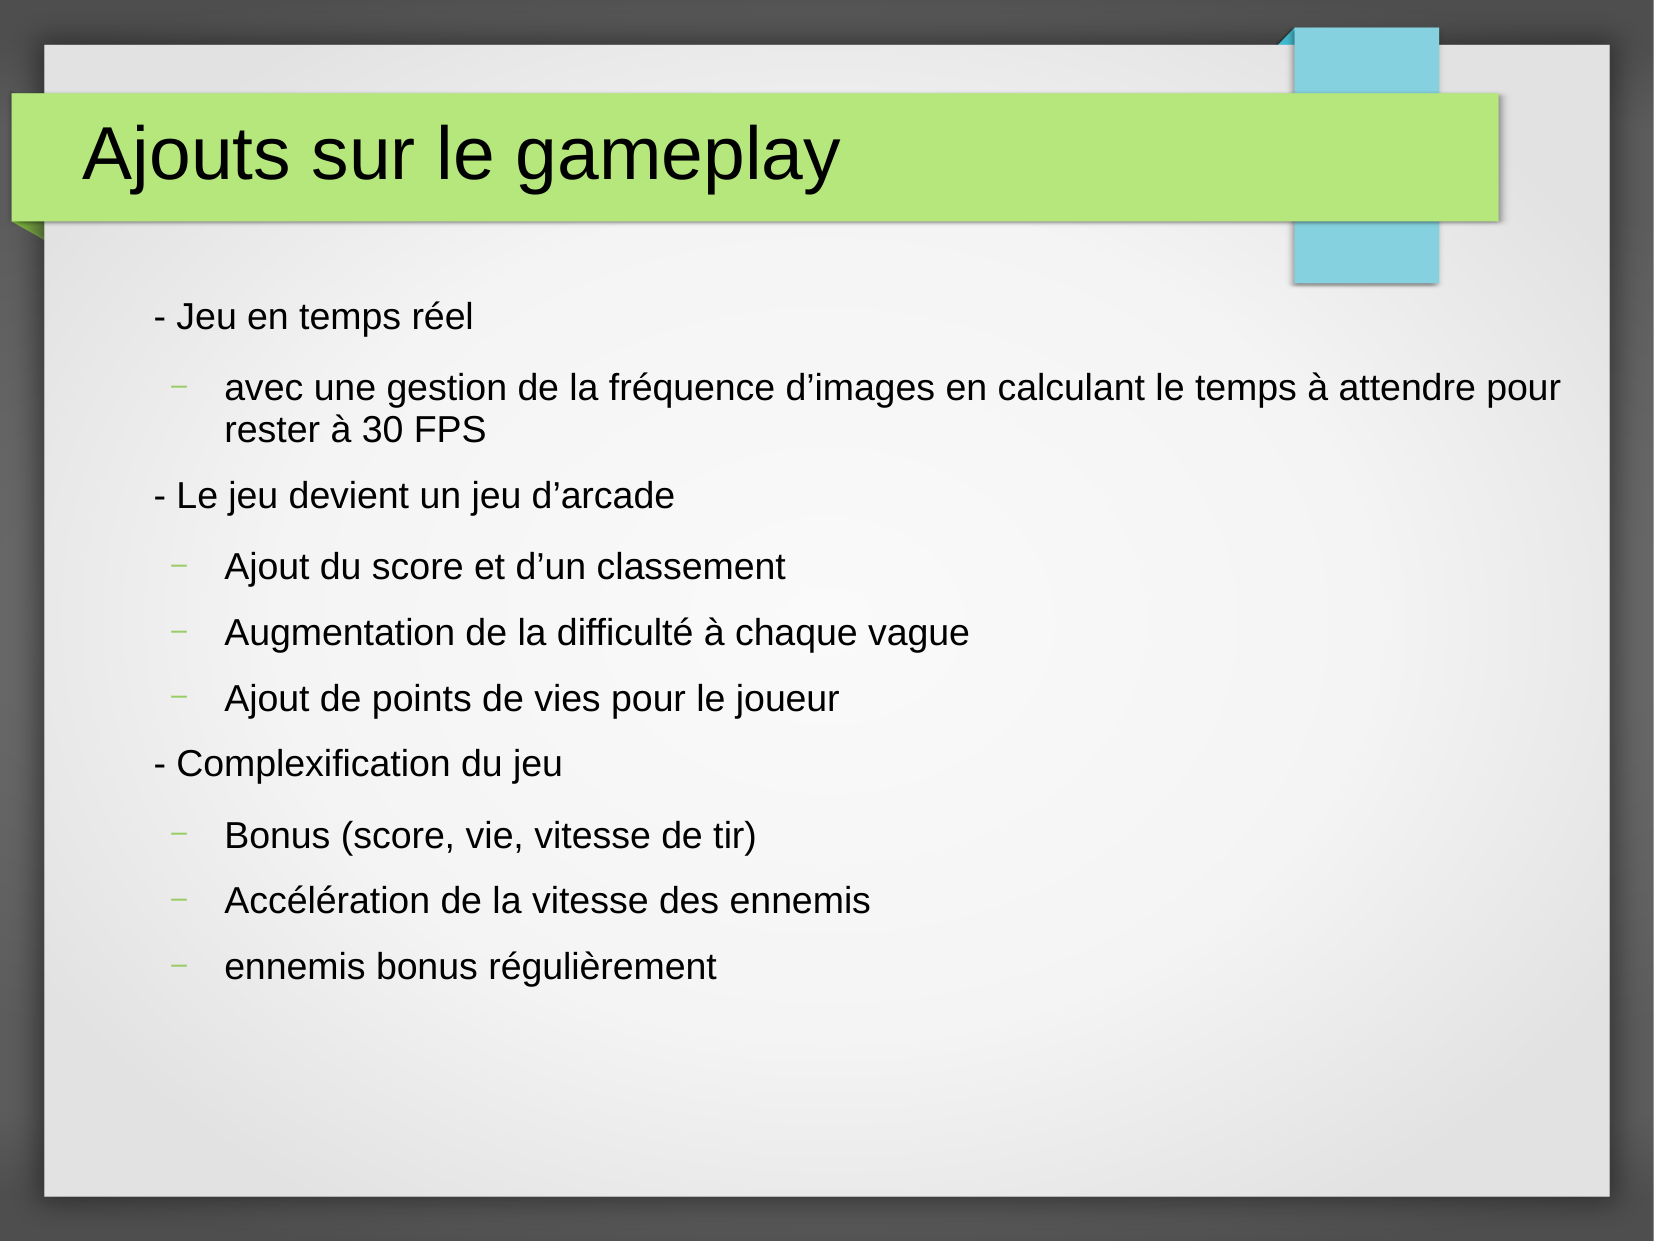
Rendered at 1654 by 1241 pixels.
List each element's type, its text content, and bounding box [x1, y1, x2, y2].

picture [0, 0, 1654, 1241]
list - Jeu en temps réel avec une gestion de la fréquence d’images en calculant le temps à attendre pour rester à 30 FPS - Le jeu devient un jeu d’arcade Ajout du score et d’un classement Augmentation de la difficulté à chaque vague Ajout de points de vies pour le joueur - Complexification du jeu Bonus (score, vie, vitesse de tir) Accélération de la vitesse des ennemis ennemis bonus régulièrement [82, 295, 1571, 1015]
title Ajouts sur le gameplay [82, 94, 1264, 213]
